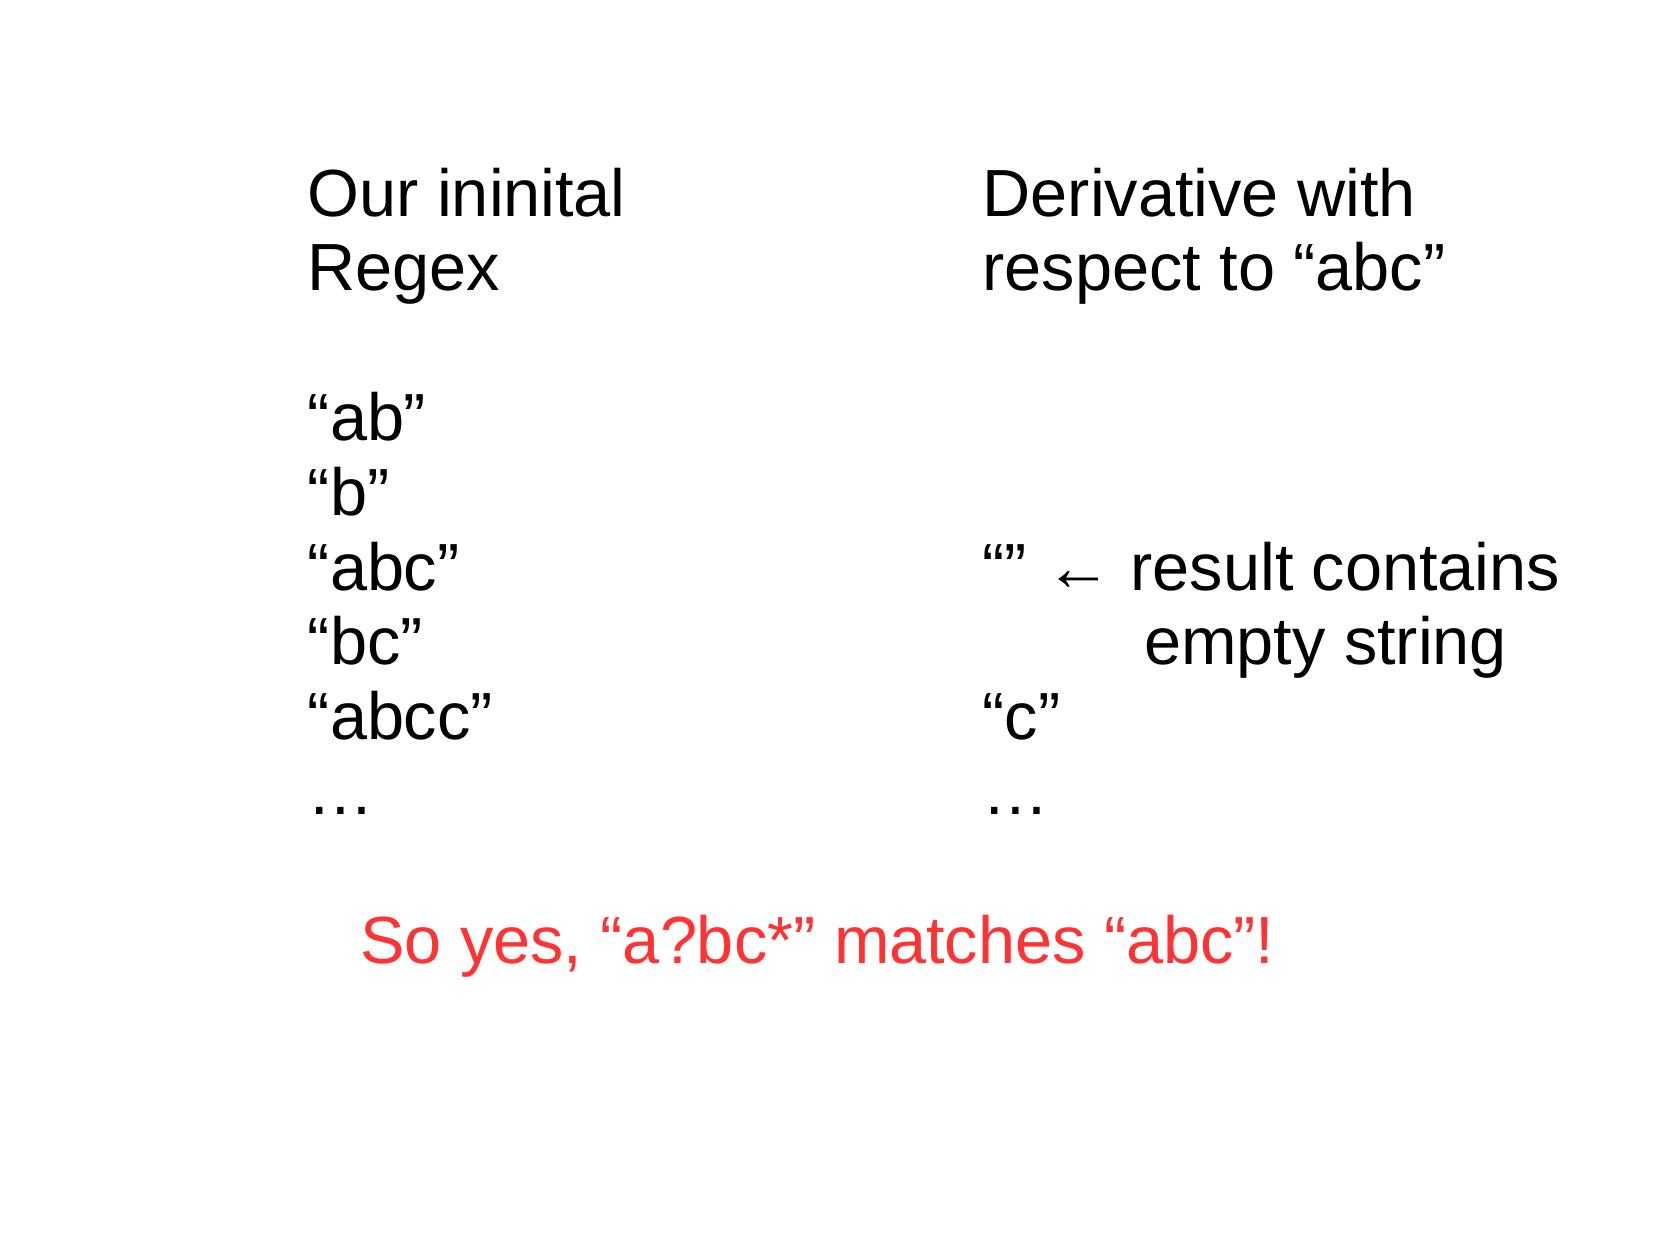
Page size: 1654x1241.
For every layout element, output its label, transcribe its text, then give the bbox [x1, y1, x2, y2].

subtitle Our ininital Derivative with Regex respect to “abc” “ab” “b” “abc” “” ← result contains “bc” empty string “abcc” “c” … … So yes, “a?bc*” matches “abc”! [82, 49, 1571, 1010]
